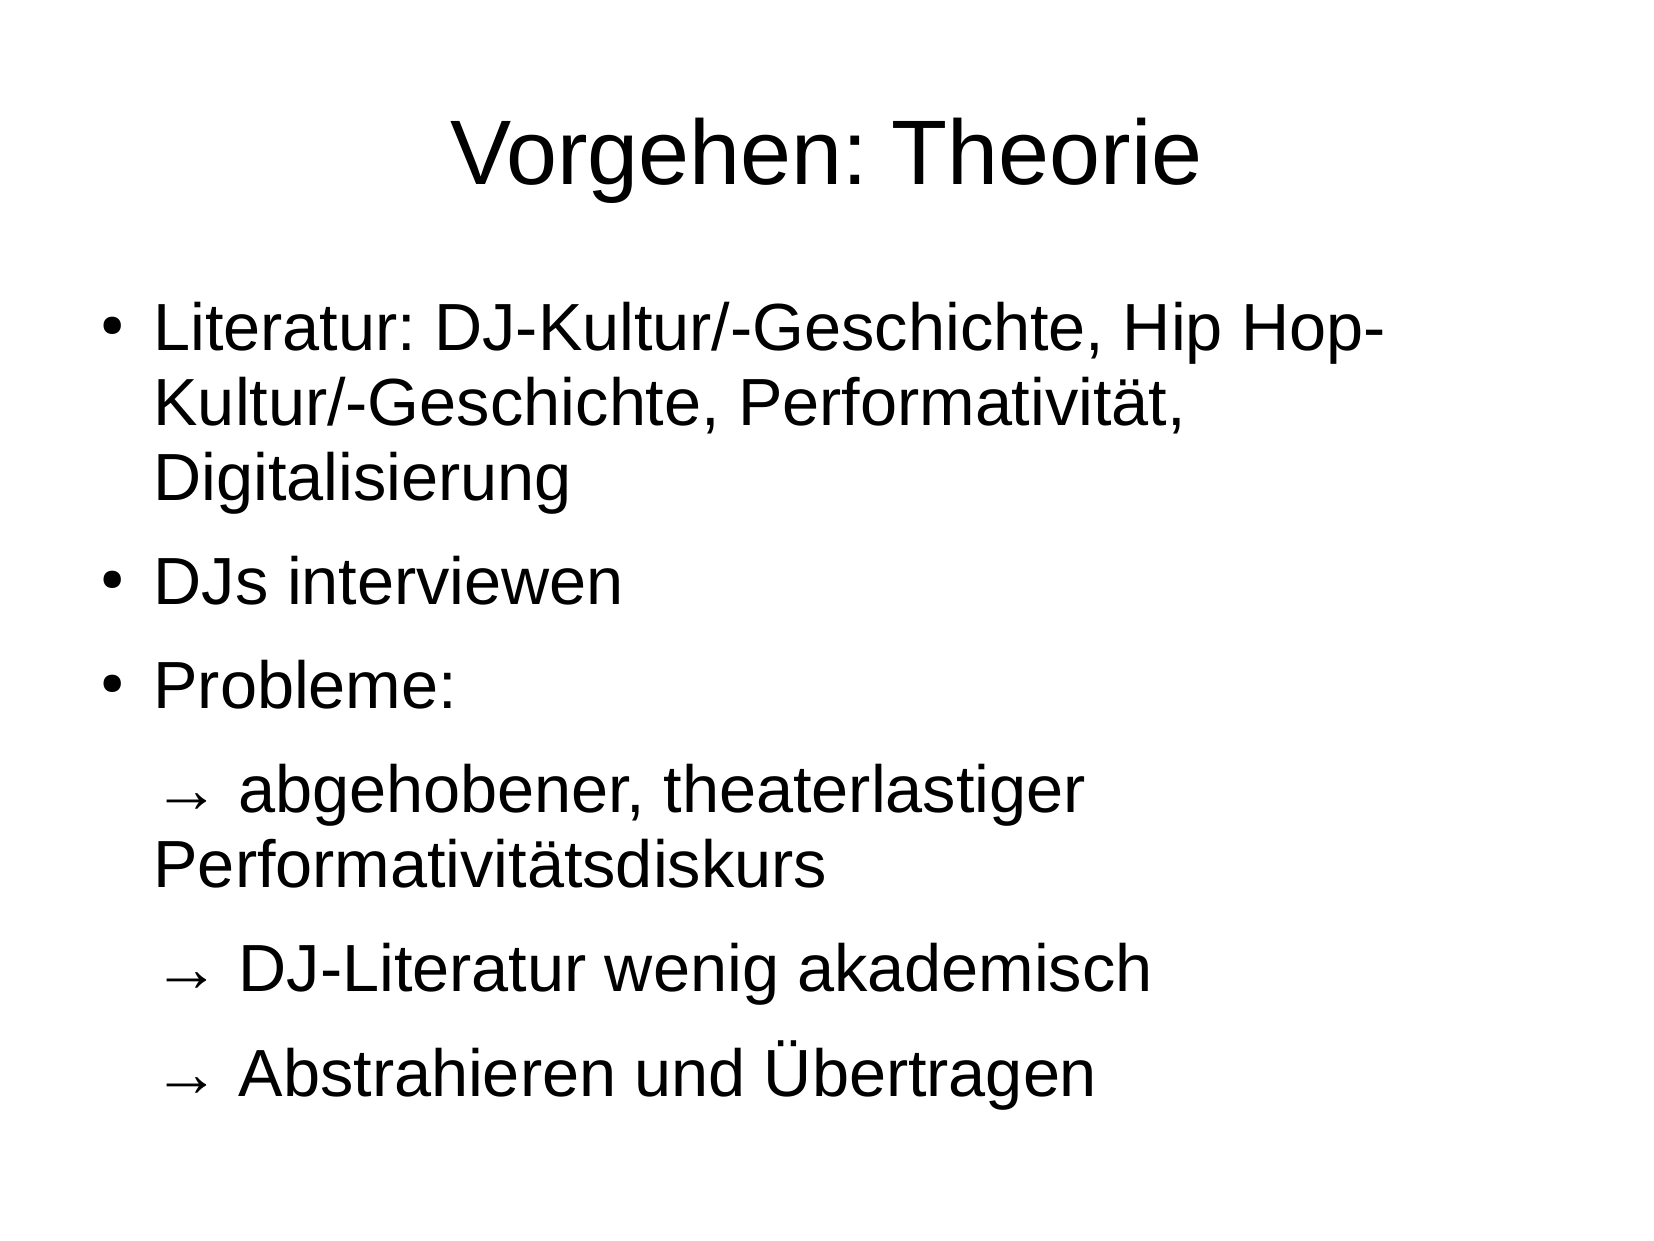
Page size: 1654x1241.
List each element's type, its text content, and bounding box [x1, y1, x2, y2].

list Literatur: DJ-Kultur/-Geschichte, Hip Hop-Kultur/-Geschichte, Performativität, Digitalisierung DJs interviewen Probleme: → abgehobener, theaterlastiger Performativitätsdiskurs → DJ-Literatur wenig akademisch → Abstrahieren und Übertragen [82, 290, 1571, 1111]
title Vorgehen: Theorie [82, 49, 1571, 257]
